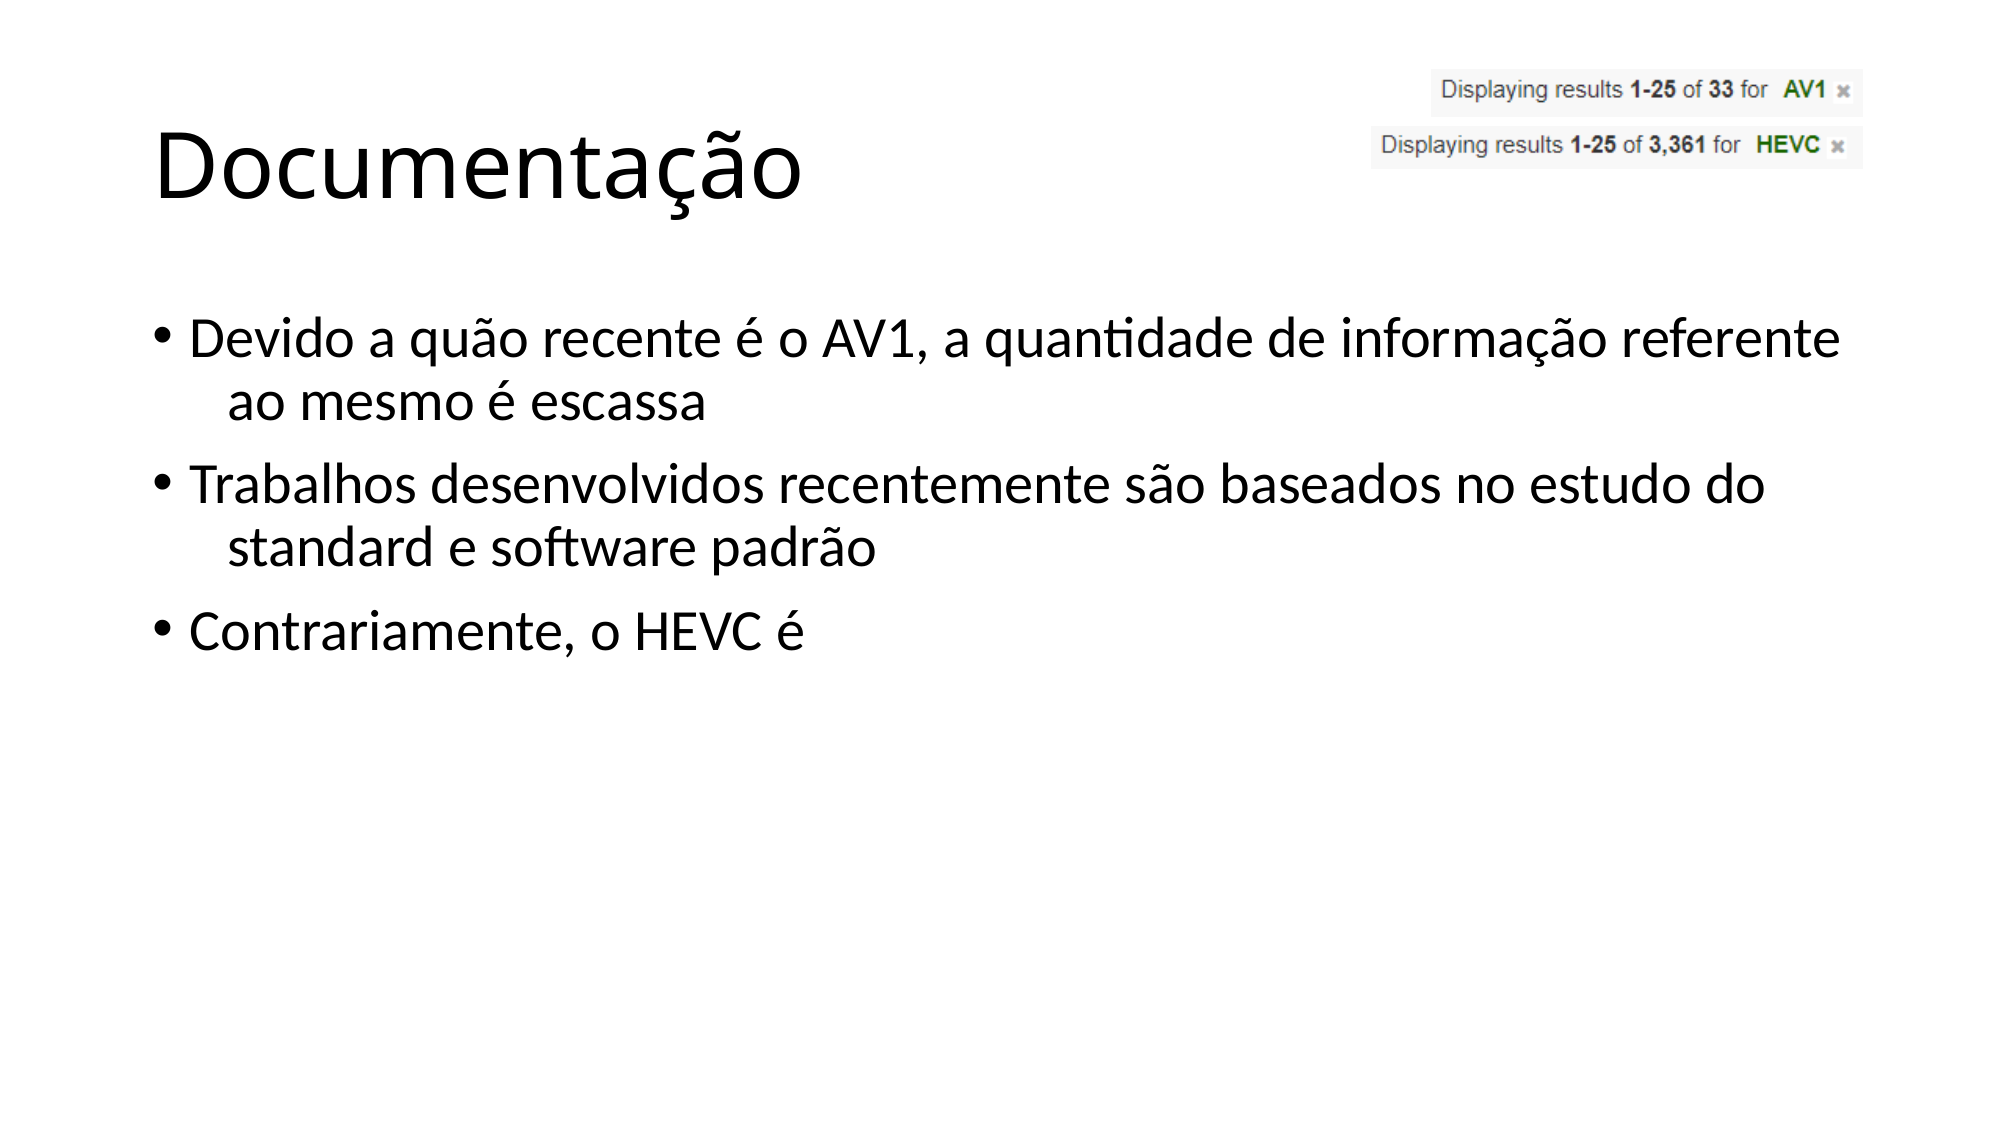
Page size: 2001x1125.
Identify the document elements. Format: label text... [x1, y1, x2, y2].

list Devido a quão recente é o AV1, a quantidade de informação referente ao mesmo é escassa Trabalhos desenvolvidos recentemente são baseados no estudo do standard e software padrão Contrariamente, o HEVC é [137, 299, 1863, 1014]
picture [1371, 126, 1863, 169]
picture [1431, 69, 1863, 117]
title Documentação [137, 59, 1863, 278]
